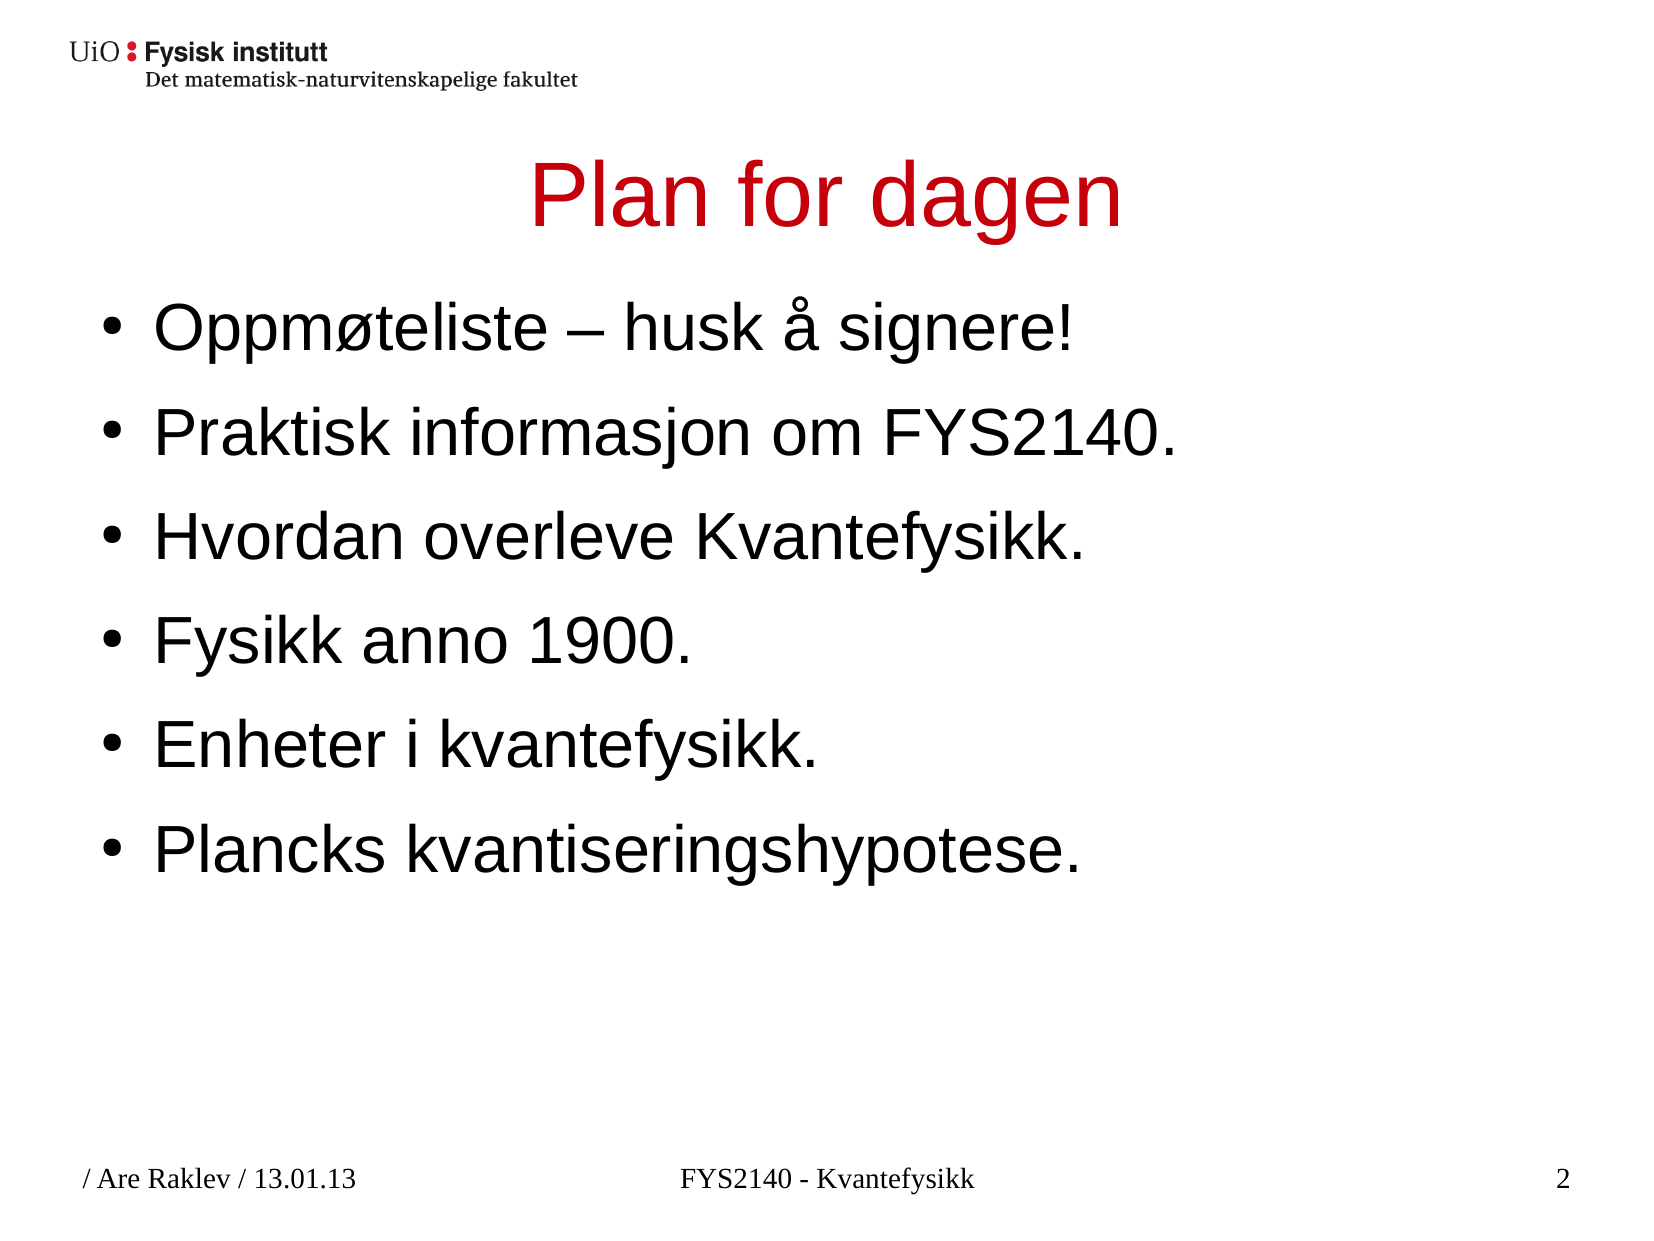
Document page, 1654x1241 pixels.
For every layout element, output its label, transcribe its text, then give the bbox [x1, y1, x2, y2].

picture [68, 37, 581, 93]
title Plan for dagen [82, 90, 1571, 290]
list Oppmøteliste – husk å signere! Praktisk informasjon om FYS2140. Hvordan overleve Kvantefysikk. Fysikk anno 1900. Enheter i kvantefysikk. Plancks kvantiseringshypotese. [82, 290, 1571, 1094]
